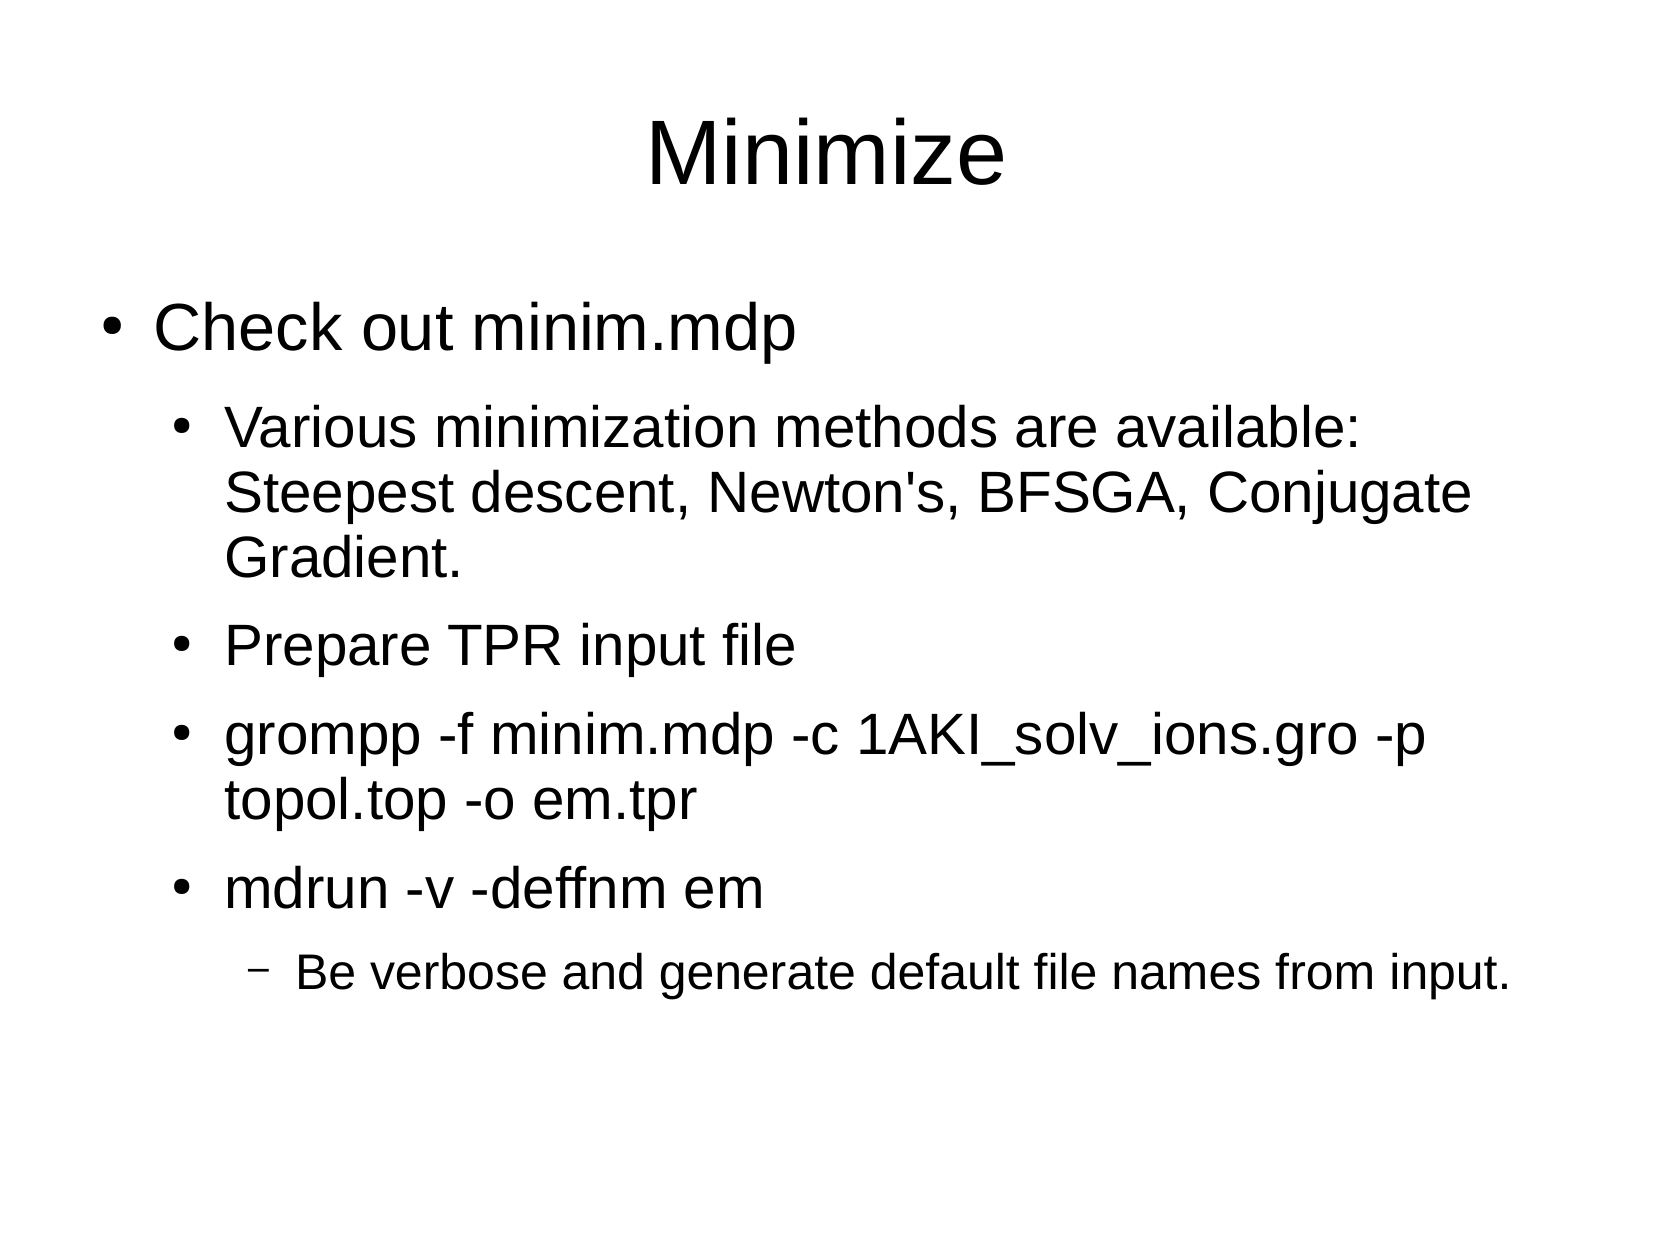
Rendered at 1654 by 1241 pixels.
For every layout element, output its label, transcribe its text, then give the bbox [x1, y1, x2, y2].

title Minimize [82, 56, 1571, 250]
list Check out minim.mdp Various minimization methods are available: Steepest descent, Newton's, BFSGA, Conjugate Gradient. Prepare TPR input file grompp -f minim.mdp -c 1AKI_solv_ions.gro -p topol.top -o em.tpr mdrun -v -deffnm em Be verbose and generate default file names from input. [82, 290, 1571, 1109]
